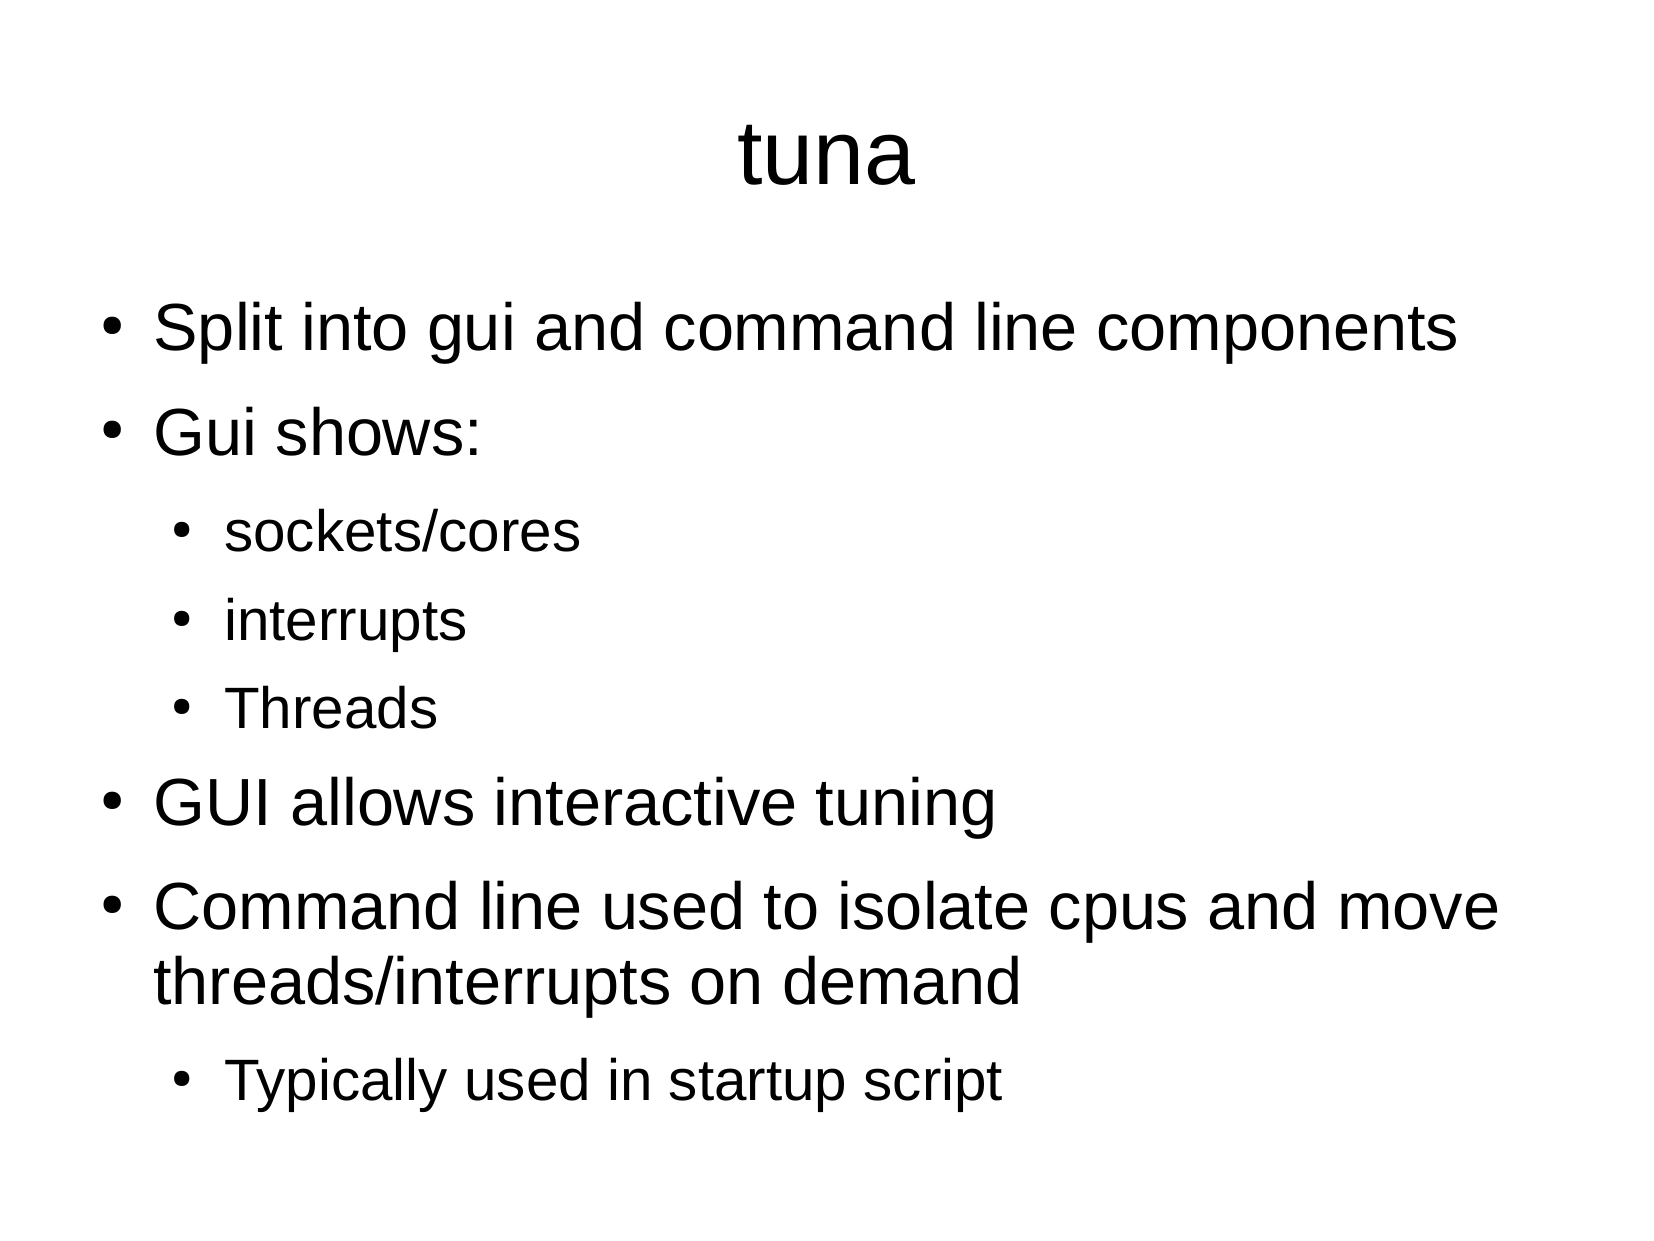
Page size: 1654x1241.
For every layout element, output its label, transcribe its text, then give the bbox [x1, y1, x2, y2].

list Split into gui and command line components Gui shows: sockets/cores interrupts Threads GUI allows interactive tuning Command line used to isolate cpus and move threads/interrupts on demand Typically used in startup script [82, 290, 1571, 1114]
title tuna [82, 56, 1571, 250]
